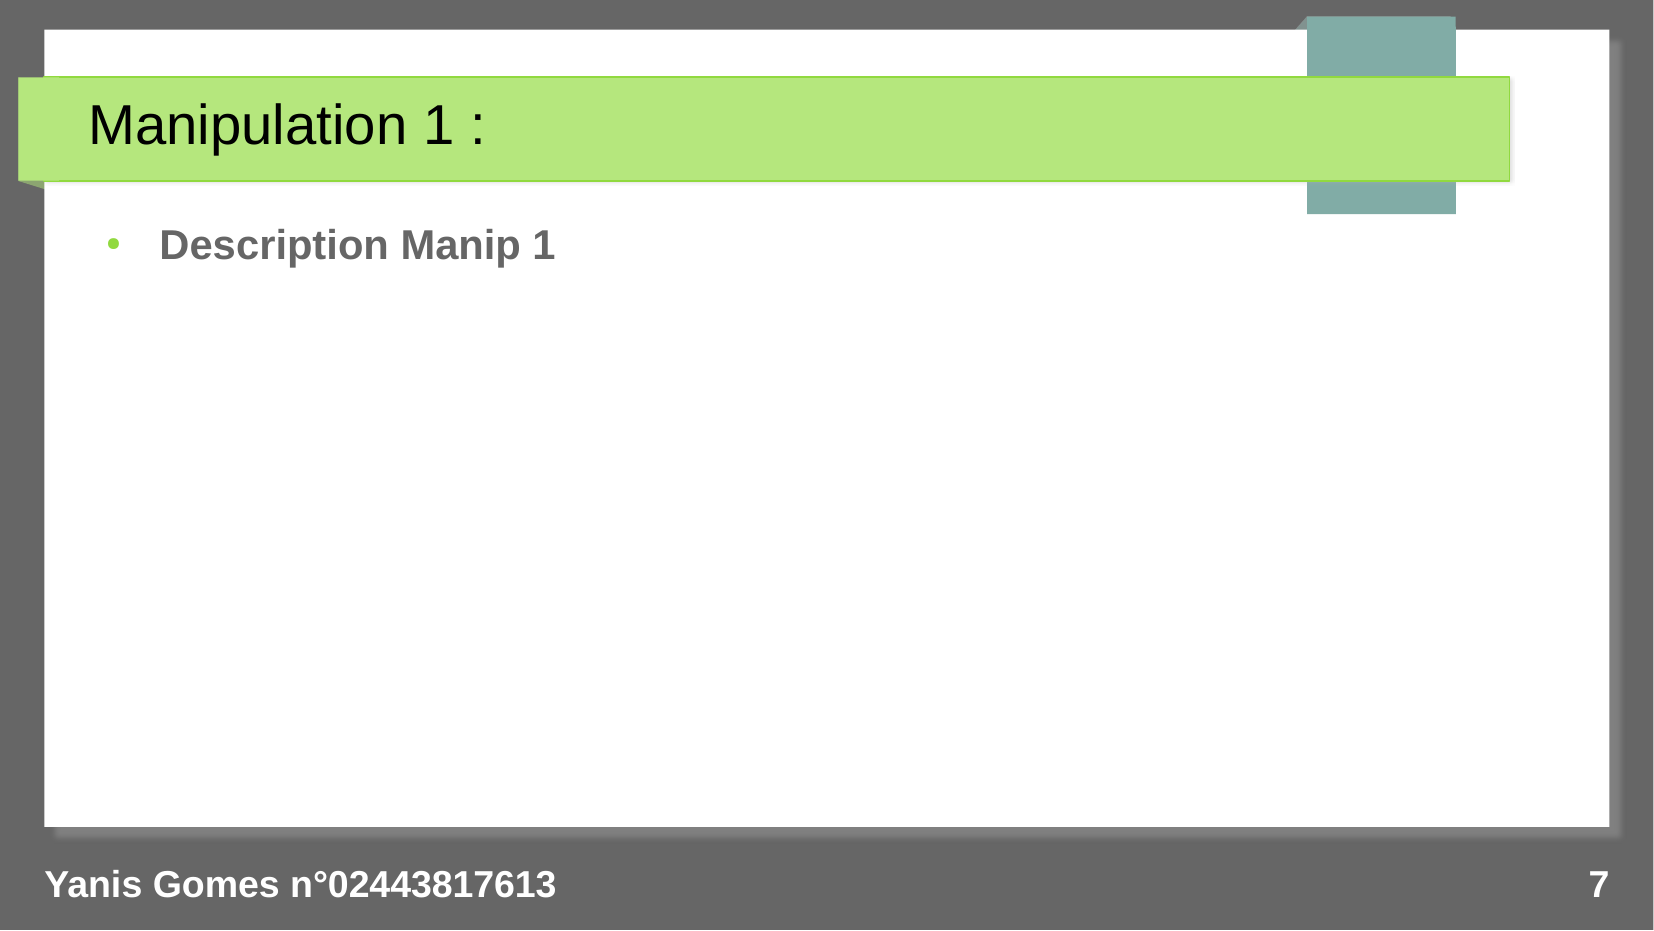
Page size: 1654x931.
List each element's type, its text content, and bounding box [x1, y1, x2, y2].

list Description Manip 1 [88, 221, 809, 813]
title Manipulation 1 : [88, 73, 1506, 178]
text_box <numéro> [974, 856, 1625, 916]
text_box Yanis Gomes n°02443817613 [29, 856, 680, 916]
